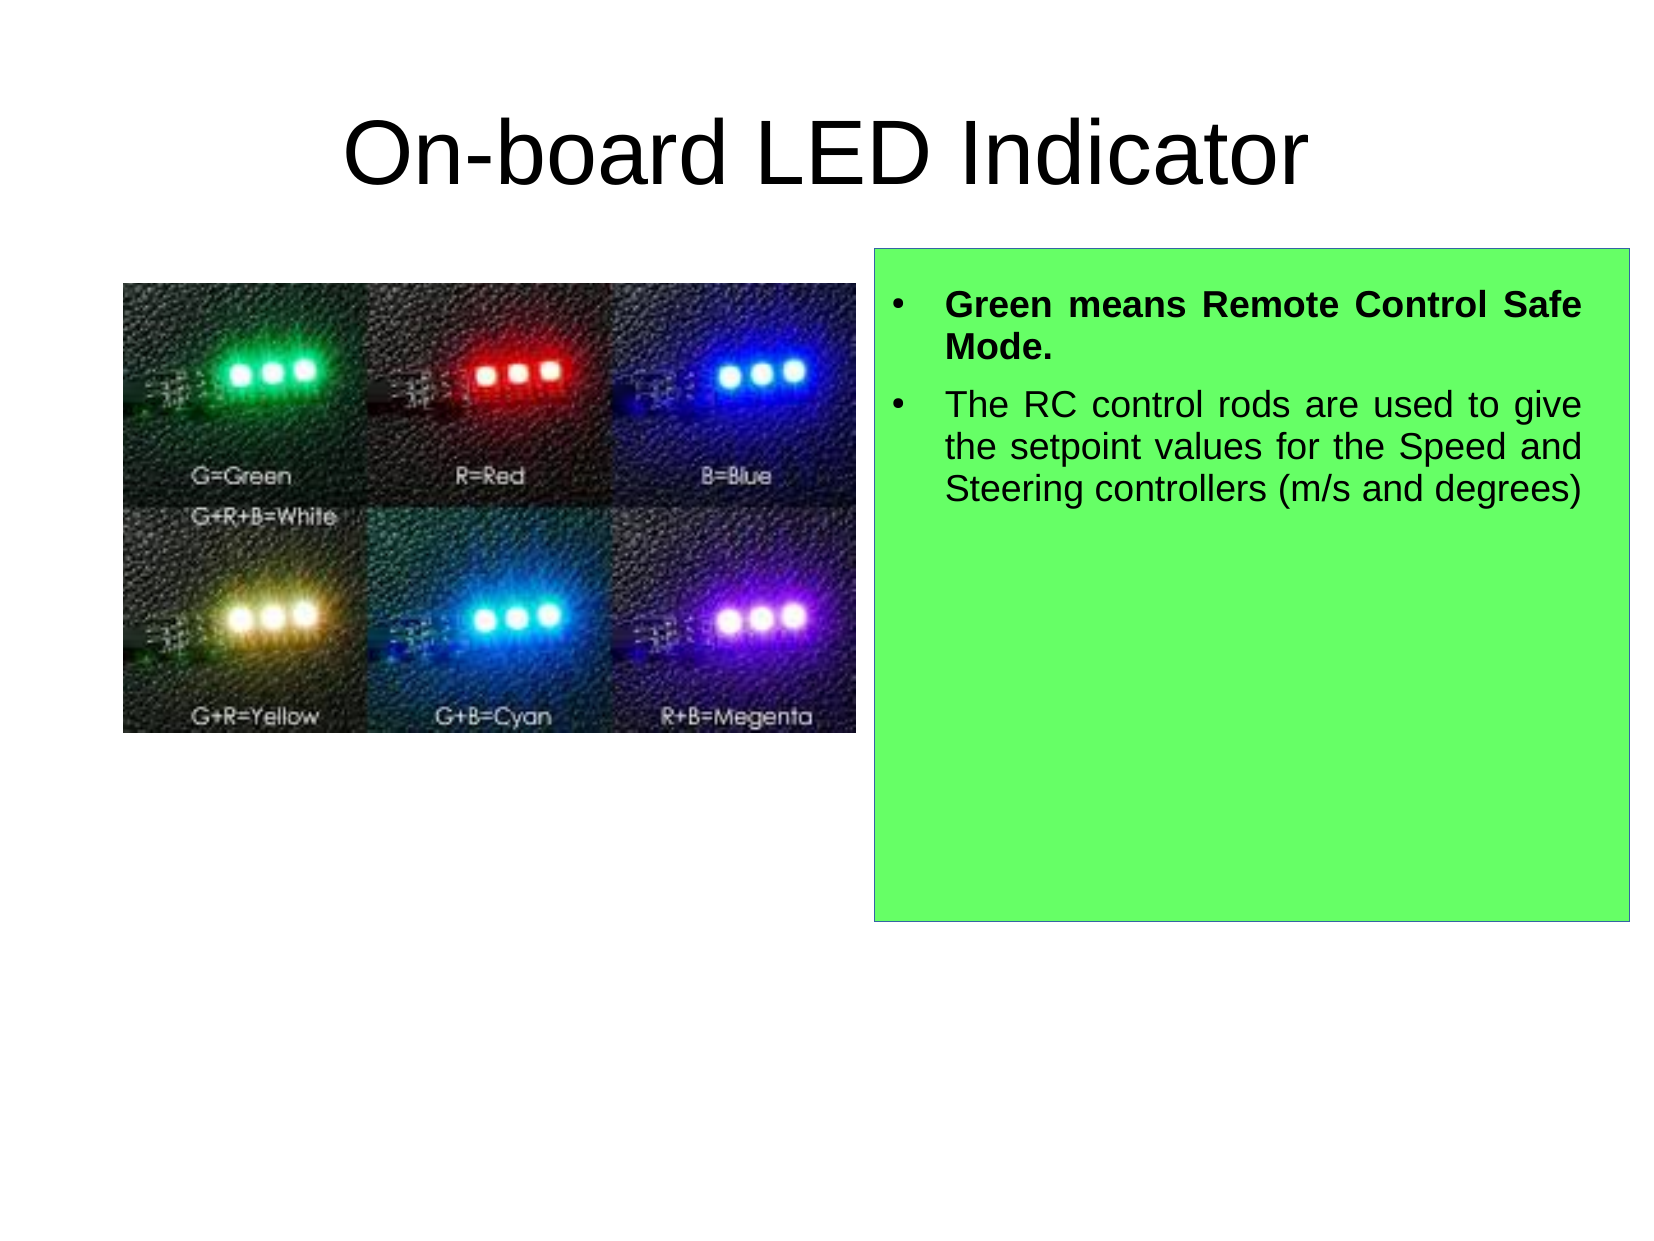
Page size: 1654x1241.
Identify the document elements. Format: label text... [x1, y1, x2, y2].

title On-board LED Indicator [82, 49, 1571, 257]
text_box [874, 248, 1630, 922]
picture [123, 283, 856, 733]
list Green means Remote Control Safe Mode. The RC control rods are used to give the setpoint values for the Speed and Steering controllers (m/s and degrees) [874, 283, 1583, 1003]
